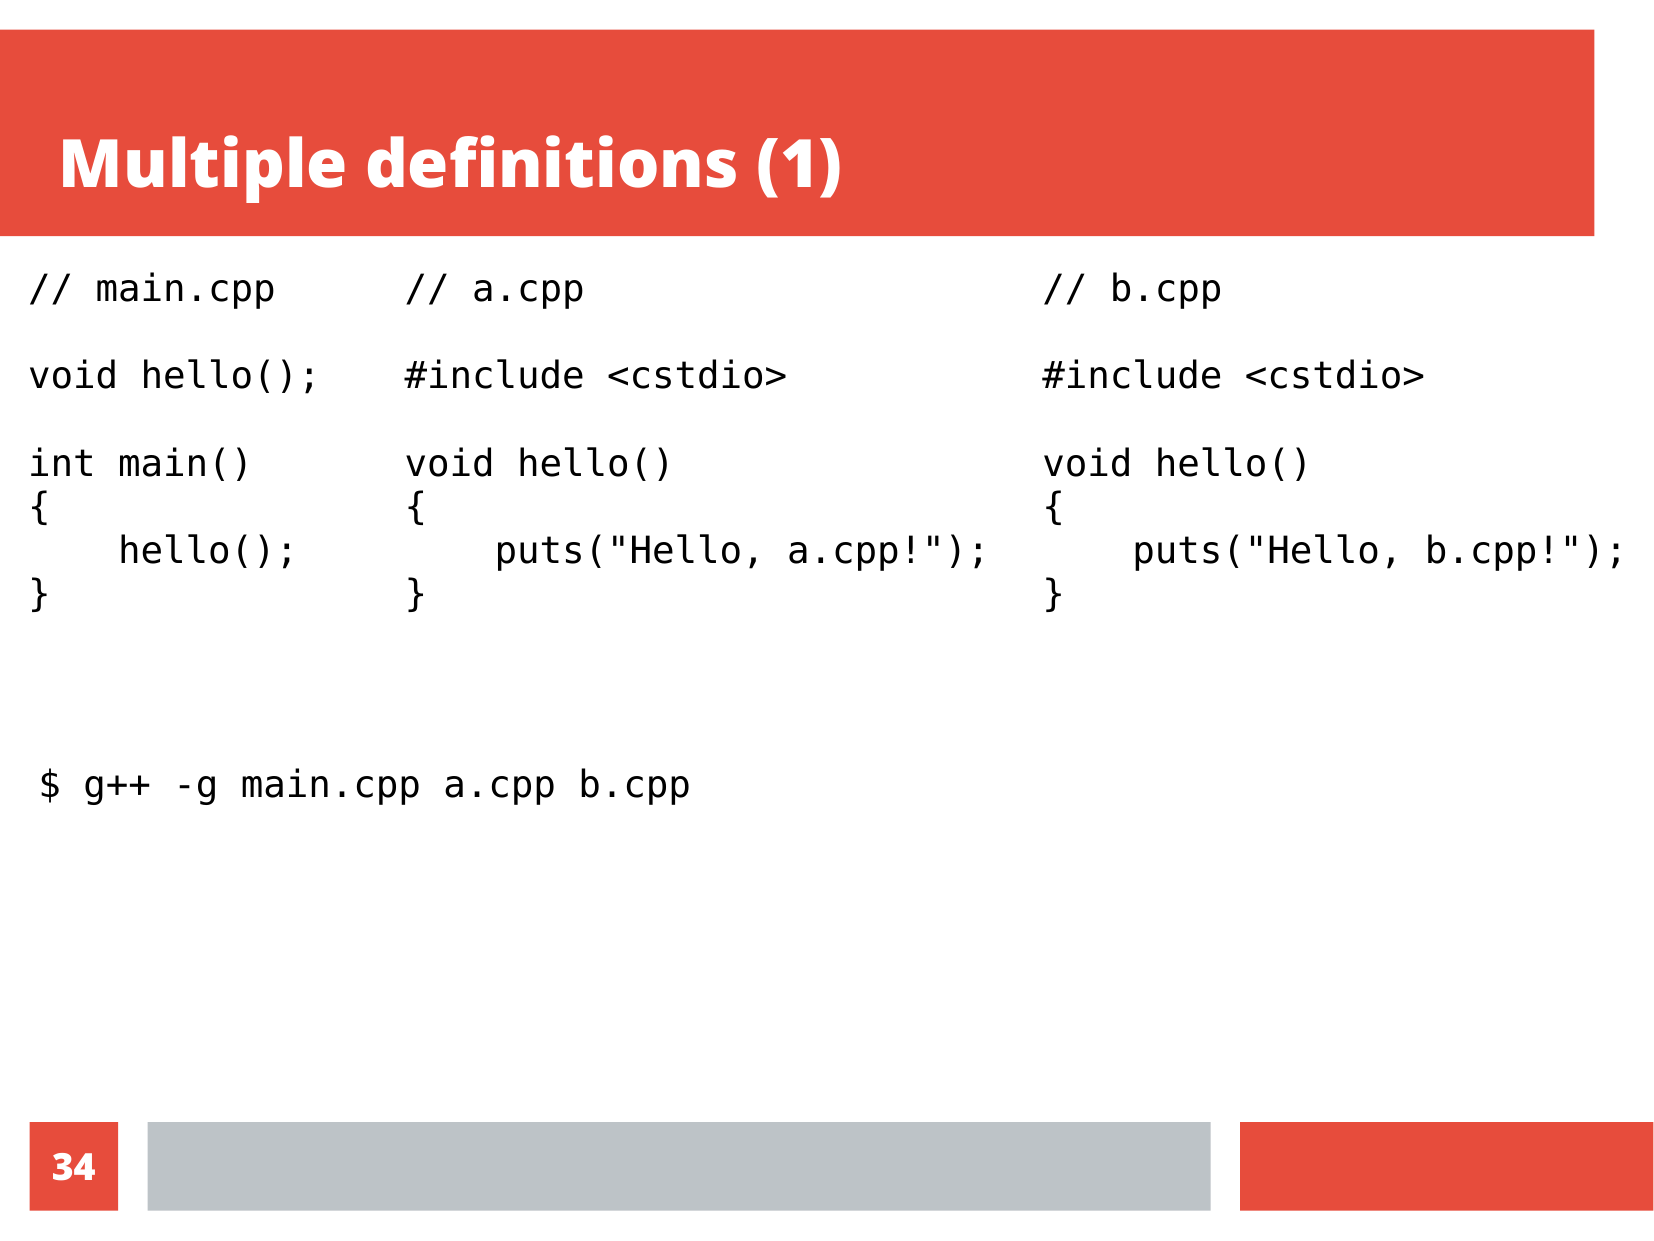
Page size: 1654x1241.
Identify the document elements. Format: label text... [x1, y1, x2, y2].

title Multiple definitions (1) [59, 59, 1595, 207]
text_box // a.cpp #include <cstdio> void hello() { puts("Hello, a.cpp!"); } [389, 259, 1027, 623]
text_box // b.cpp #include <cstdio> void hello() { puts("Hello, b.cpp!"); } [1027, 259, 1654, 623]
text_box // main.cpp void hello(); int main() { hello(); } [13, 259, 544, 650]
text_box $ g++ -g main.cpp a.cpp b.cpp [23, 755, 1607, 1075]
